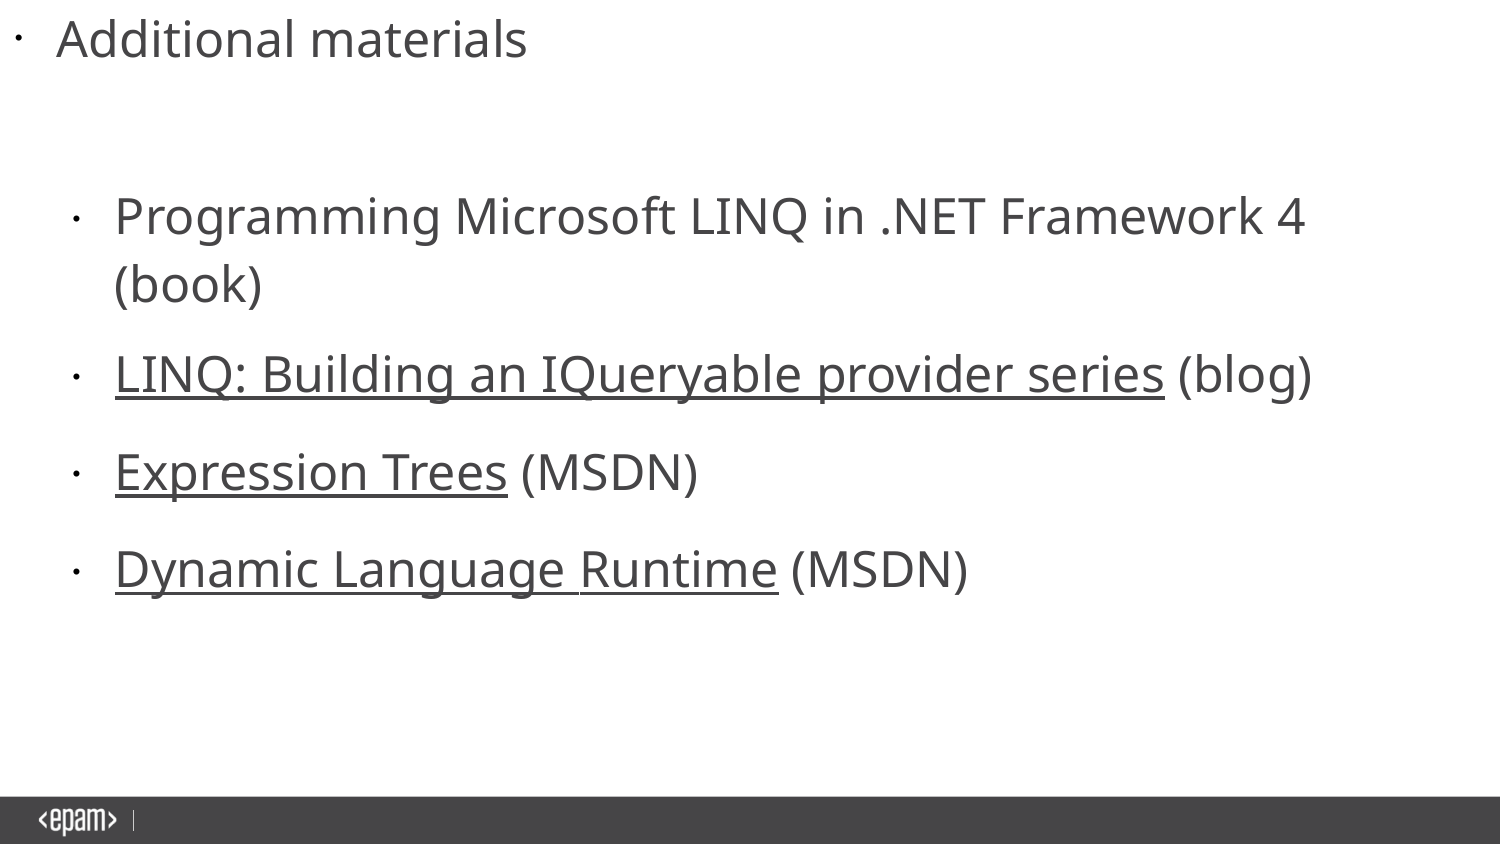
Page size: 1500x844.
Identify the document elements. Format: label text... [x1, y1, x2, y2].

list Additional materials [0, 0, 1500, 115]
list Programming Microsoft LINQ in .NET Framework 4 (book) LINQ: Building an IQueryable provider series (blog) Expression Trees (MSDN) Dynamic Language Runtime (MSDN) [57, 177, 1425, 733]
picture [38, 808, 117, 837]
